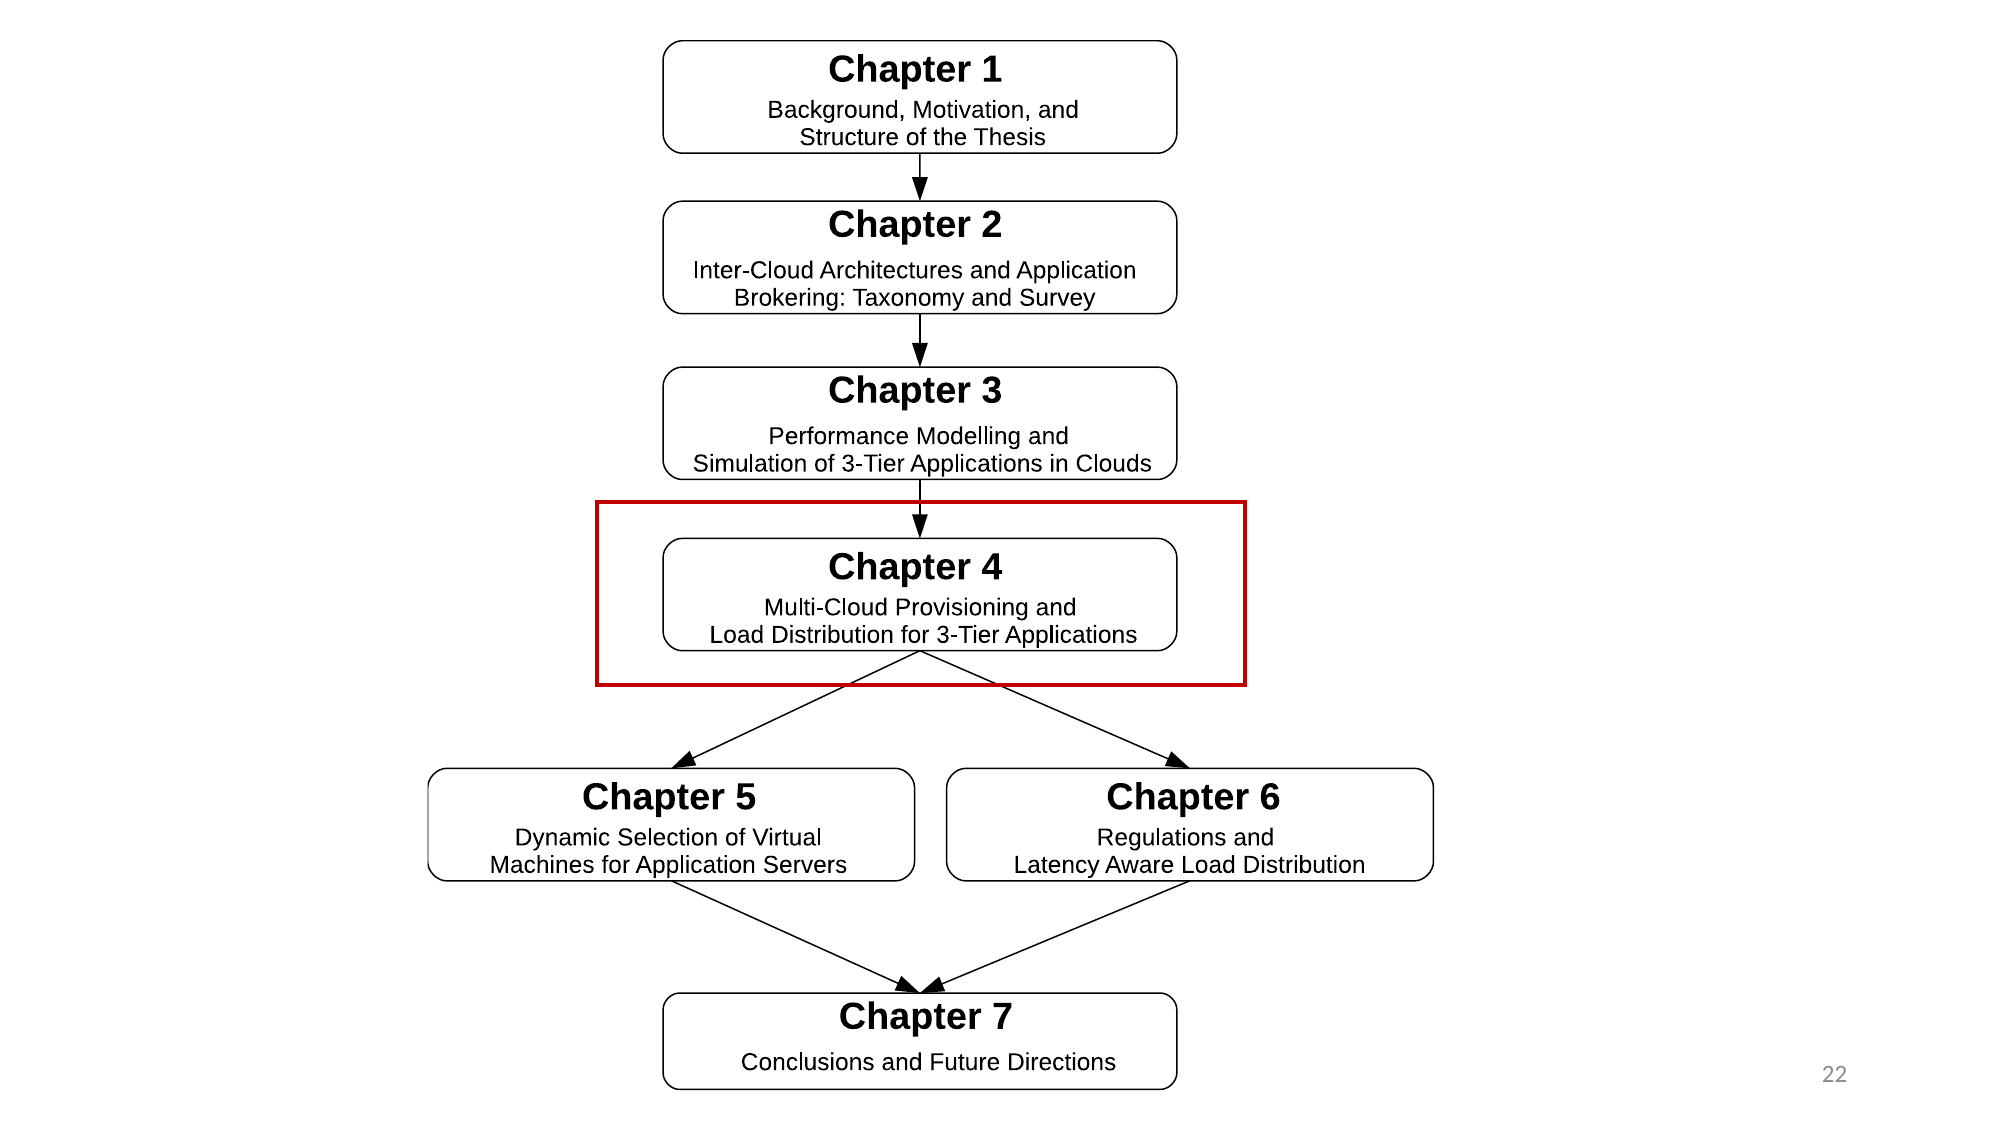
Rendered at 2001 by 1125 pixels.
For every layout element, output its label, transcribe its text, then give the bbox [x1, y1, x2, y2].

picture [427, 40, 1439, 1095]
slide_number <number> [1412, 1042, 1863, 1103]
